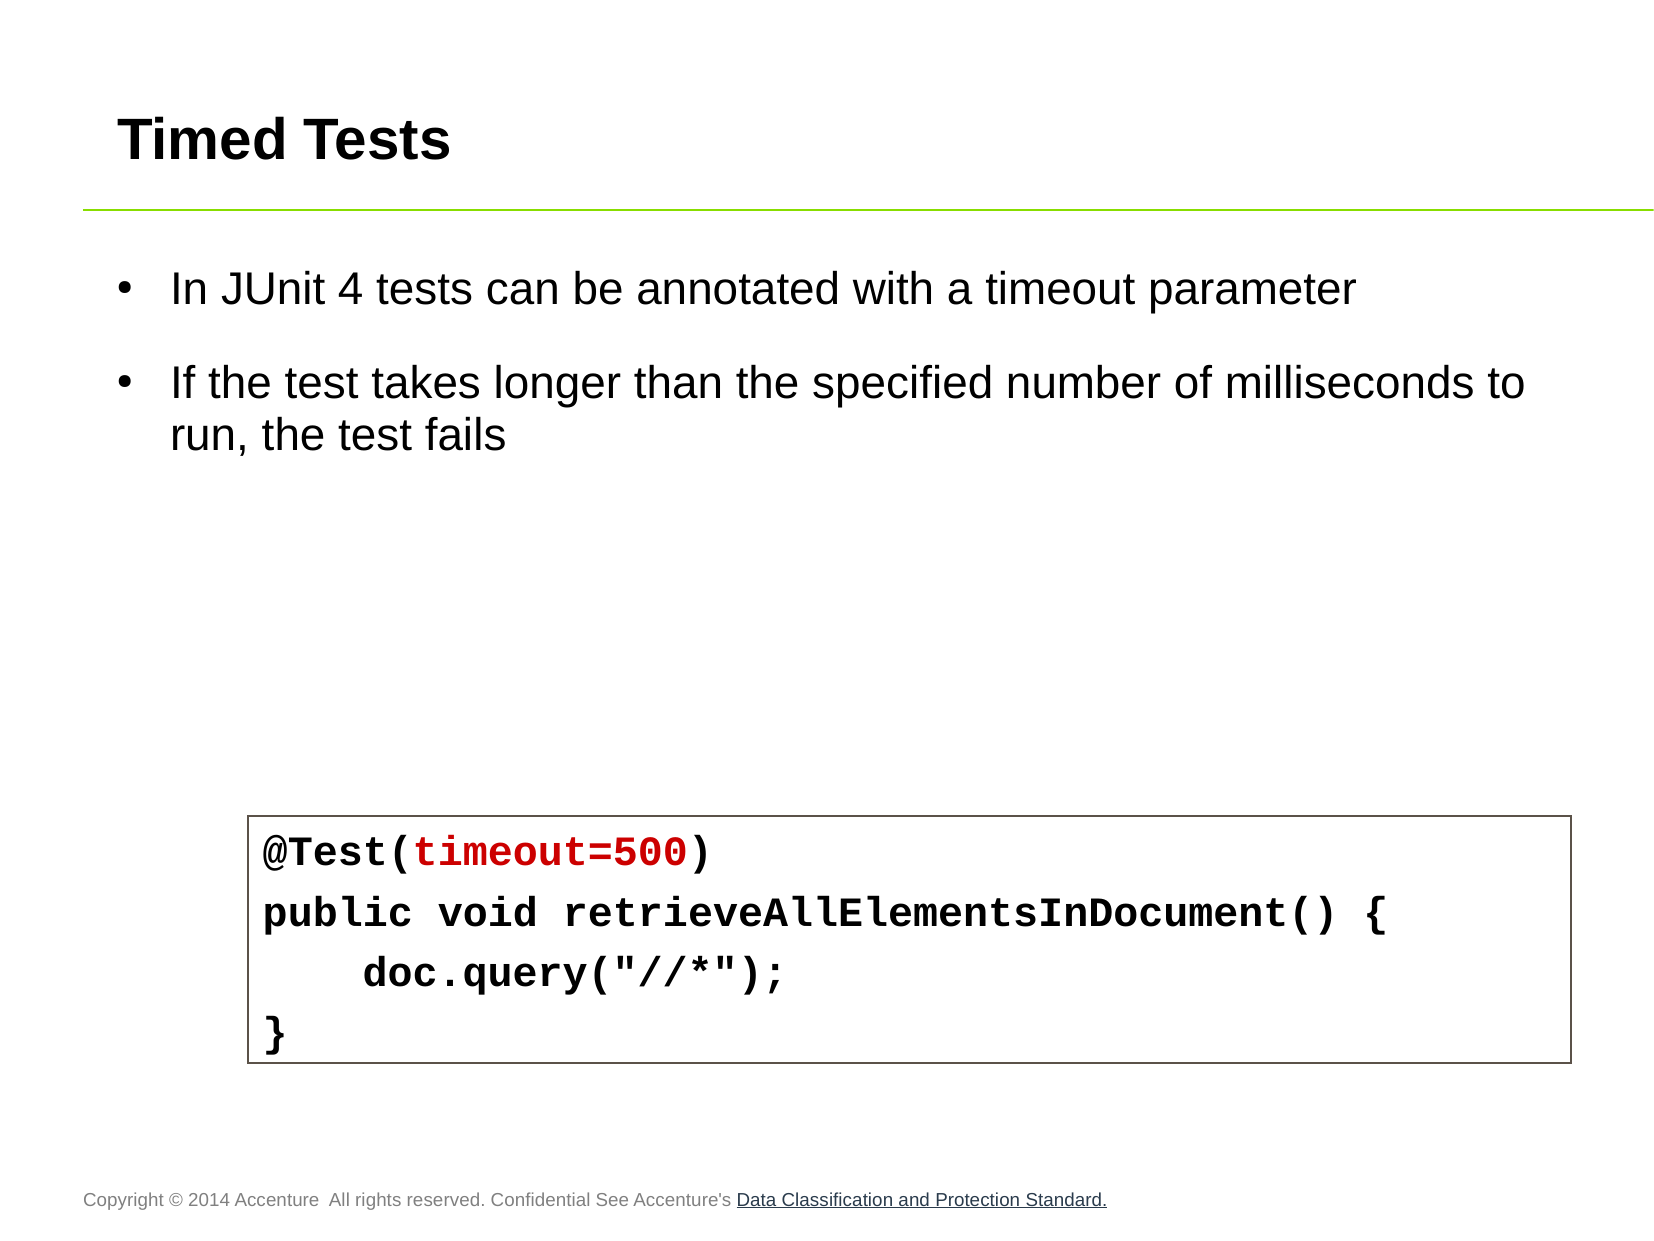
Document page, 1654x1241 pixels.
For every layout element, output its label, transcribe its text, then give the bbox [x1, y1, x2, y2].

list In JUnit 4 tests can be annotated with a timeout parameter If the test takes longer than the specified number of milliseconds to run, the test fails [84, 255, 1573, 1166]
title Timed Tests [81, 68, 1654, 211]
text_box @Test(timeout=500) public void retrieveAllElementsInDocument() { doc.query("//*"); } [248, 816, 1571, 1063]
